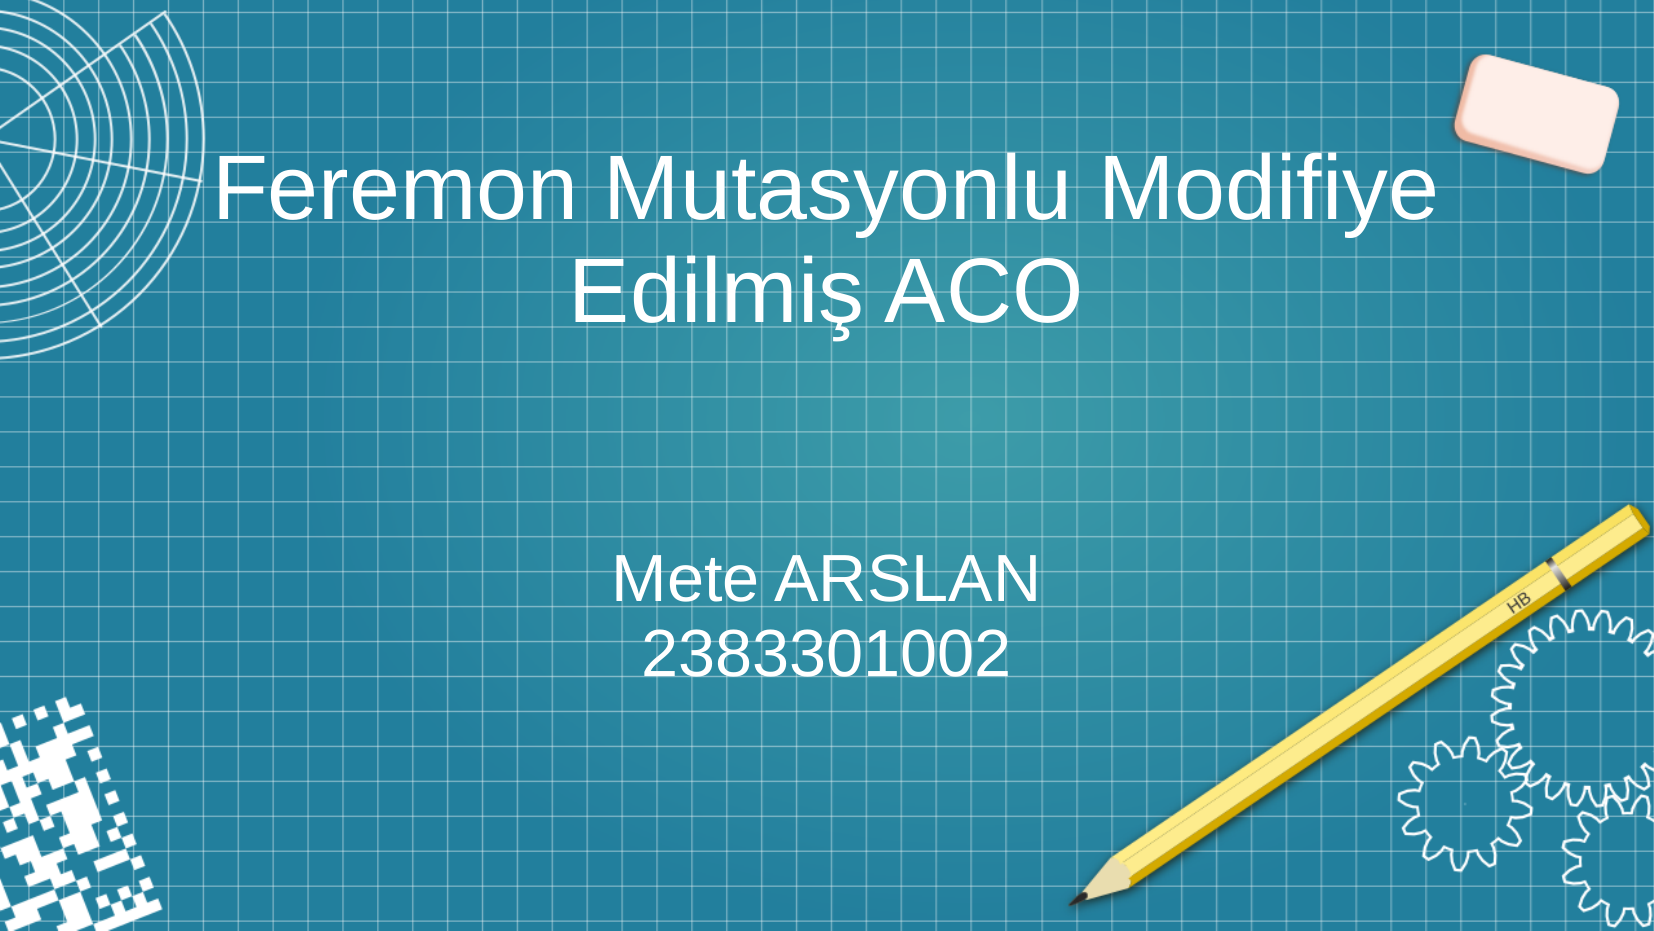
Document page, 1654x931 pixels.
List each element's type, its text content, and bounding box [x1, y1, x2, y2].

subtitle Mete ARSLAN 2383301002 [82, 389, 1571, 842]
picture [0, 0, 1654, 931]
title Feremon Mutasyonlu Modifiye Edilmiş ACO [82, 132, 1571, 346]
